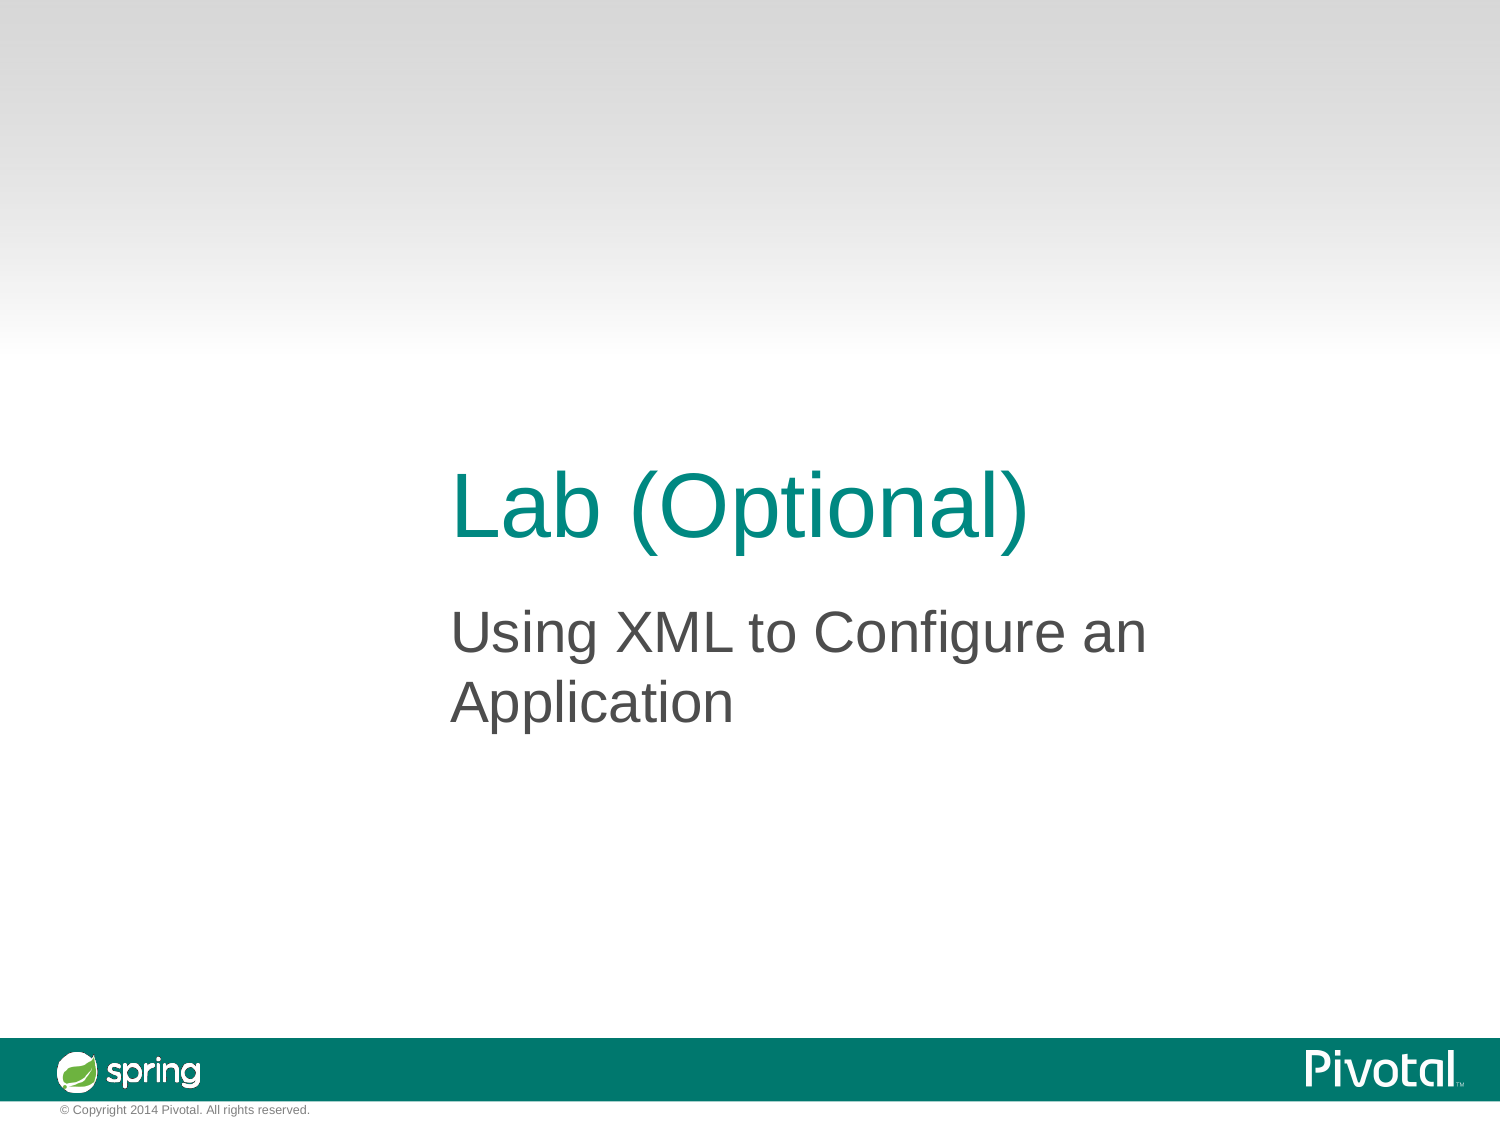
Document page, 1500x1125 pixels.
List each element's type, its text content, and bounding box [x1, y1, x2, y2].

picture [1306, 1050, 1464, 1087]
title Lab (Optional) [450, 450, 1426, 558]
picture [32, 1041, 210, 1103]
text_box Using XML to Configure an Application [450, 594, 1426, 901]
